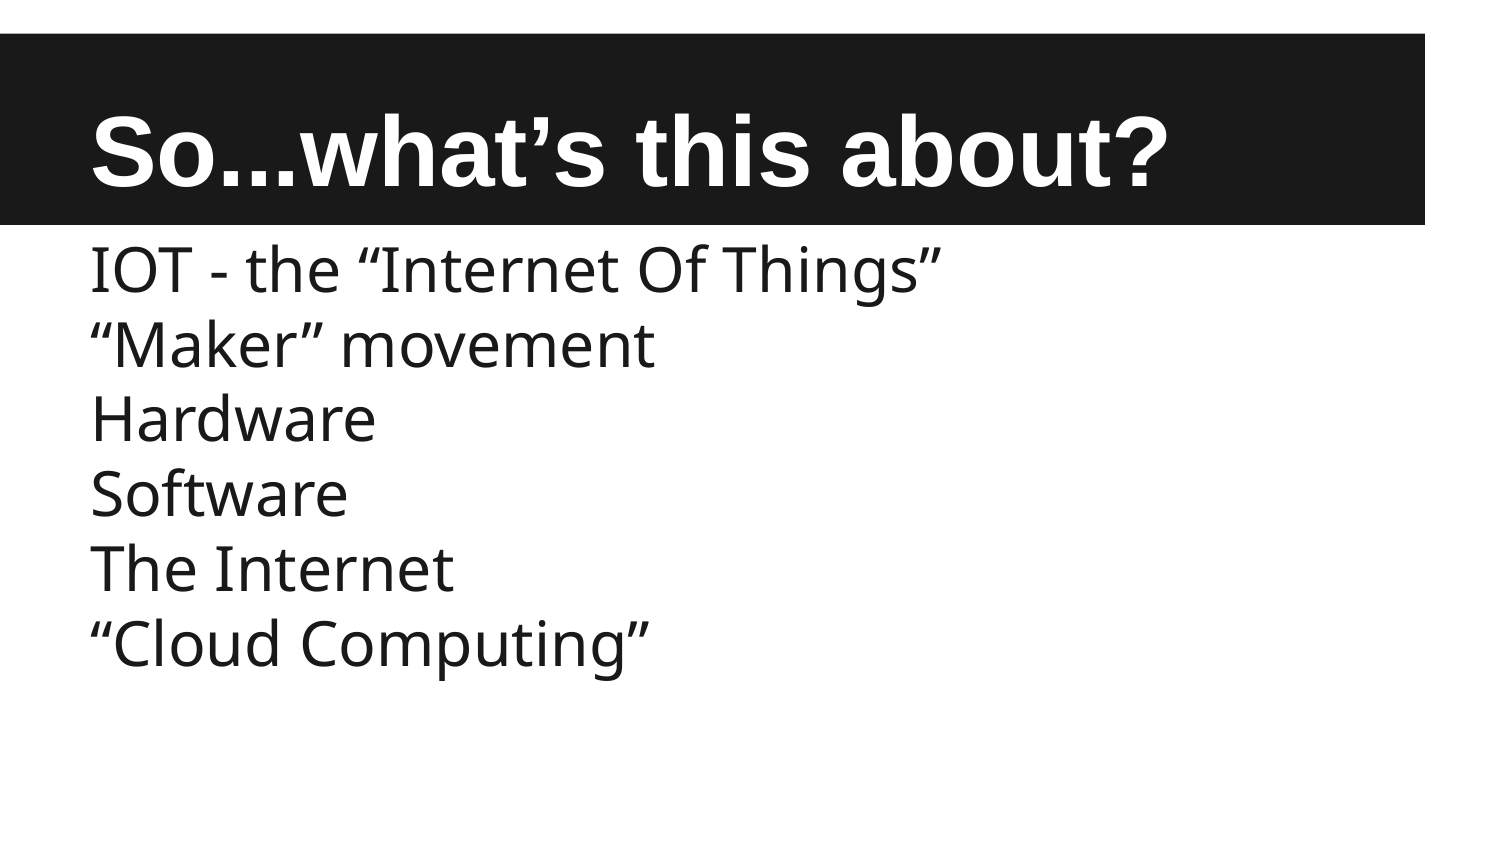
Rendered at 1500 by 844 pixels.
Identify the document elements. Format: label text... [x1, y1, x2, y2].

title So...what’s this about? [75, 33, 1425, 214]
list IOT - the “Internet Of Things” “Maker” movement Hardware Software The Internet “Cloud Computing” [75, 214, 1425, 784]
